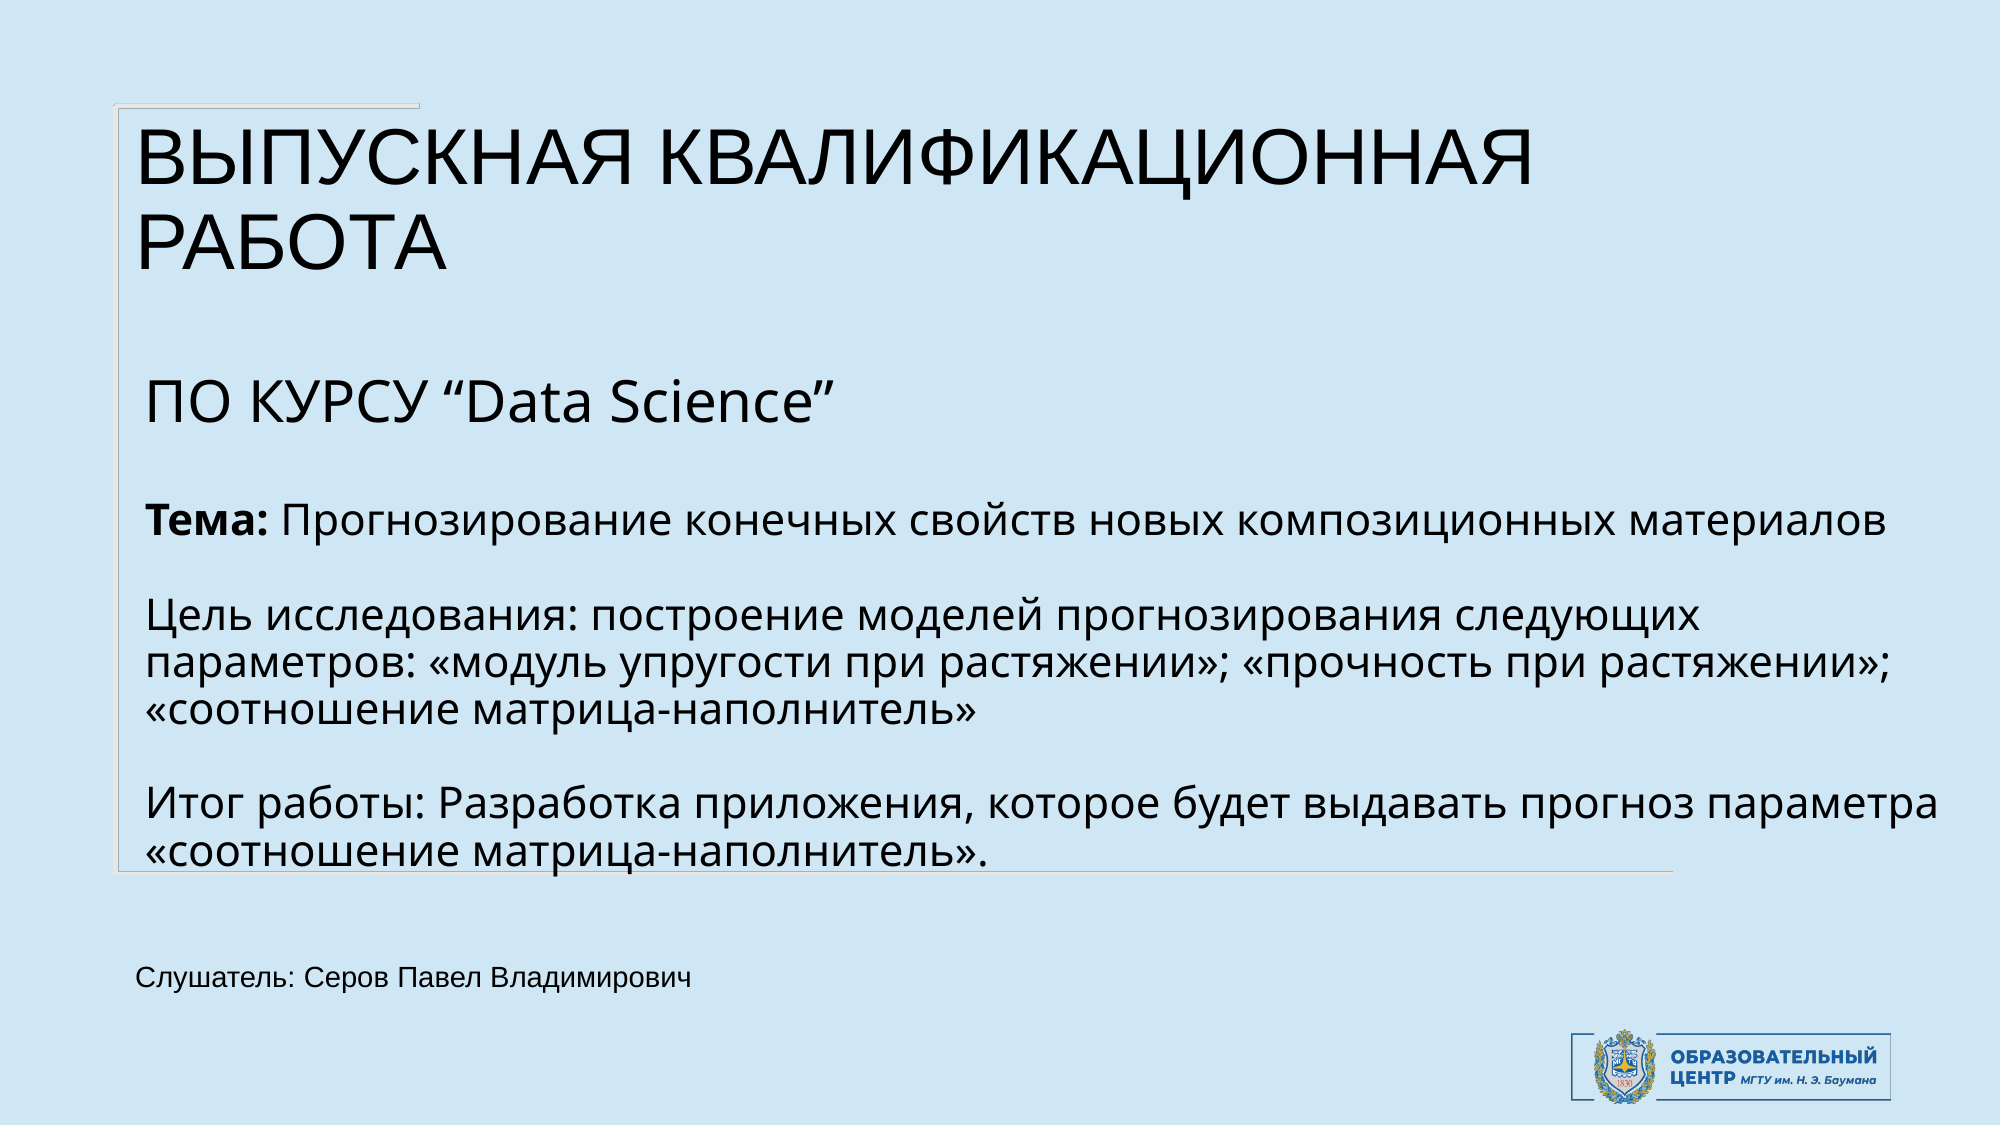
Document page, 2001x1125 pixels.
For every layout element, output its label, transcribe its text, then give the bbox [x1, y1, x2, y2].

text_box ПО КУРСУ “Data Science” Тема: Прогнозирование конечных свойств новых композиционных материалов Цель исследования: построение моделей прогнозирования следующих параметров: «модуль упругости при растяжении»; «прочность при растяжении»; «соотношение матрица-наполнитель» Итог работы: Разработка приложения, которое будет выдавать прогноз параметра «соотношение матрица-наполнитель». [129, 294, 1961, 881]
title ВЫПУСКНАЯ КВАЛИФИКАЦИОННАЯ РАБОТА [120, 113, 1616, 295]
picture [113, 96, 1824, 875]
picture [1571, 1029, 1891, 1104]
subtitle Слушатель: Серов Павел Владимирович [120, 954, 1616, 1054]
